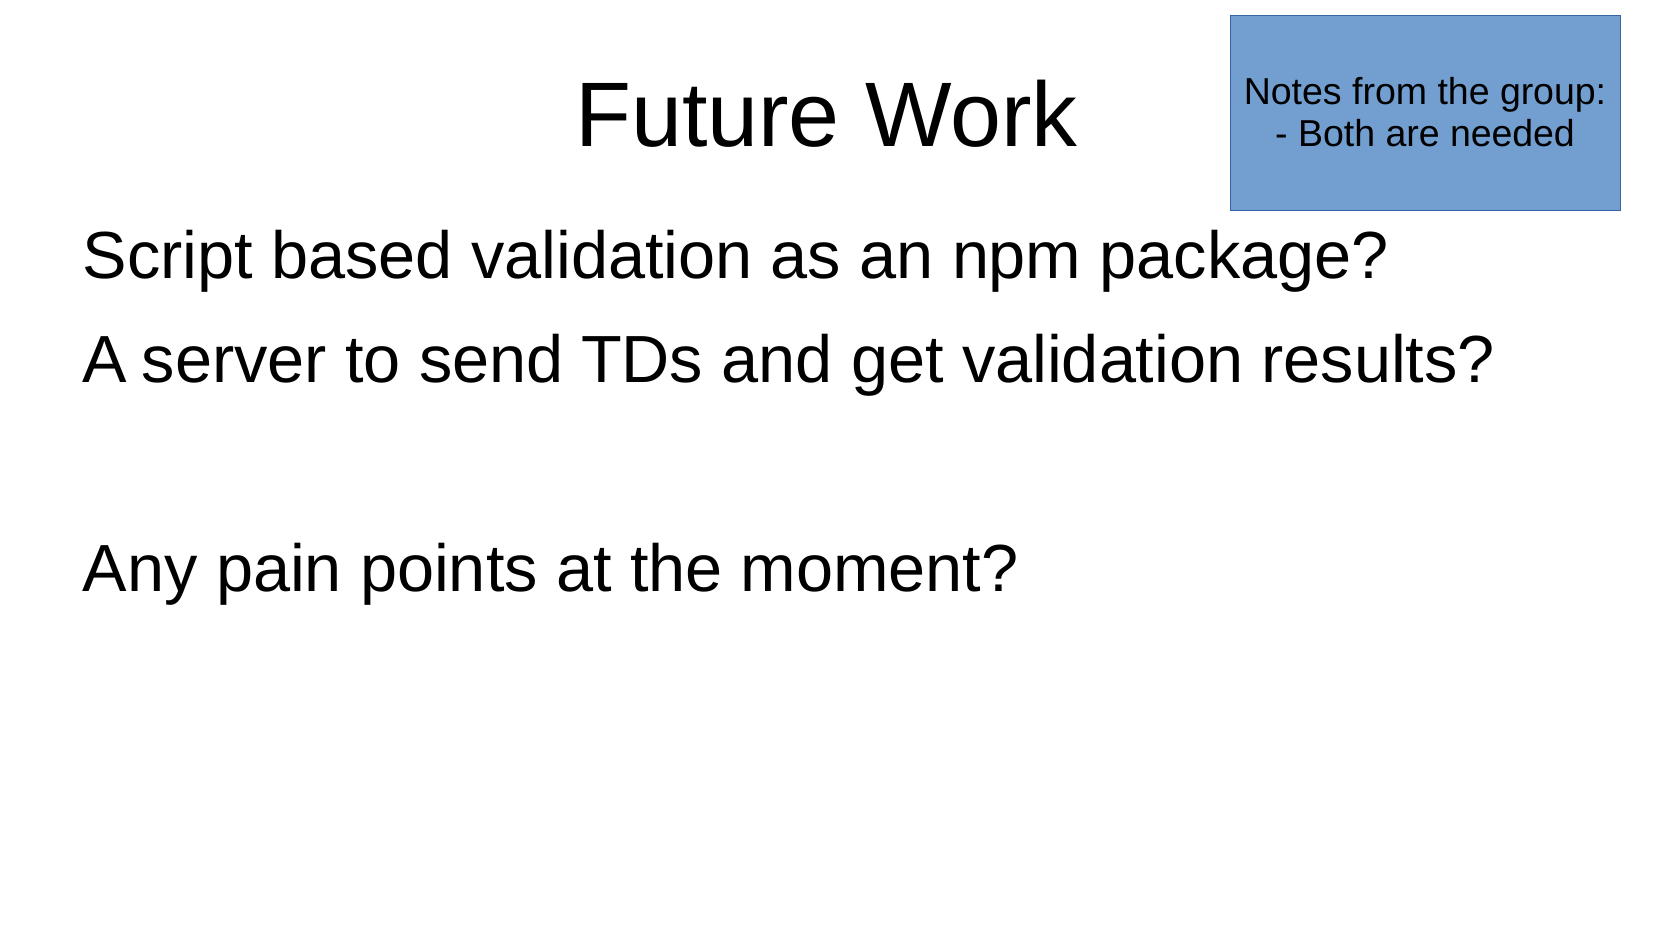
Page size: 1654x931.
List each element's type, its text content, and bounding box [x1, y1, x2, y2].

list Script based validation as an npm package? A server to send TDs and get validation results? Any pain points at the moment? [82, 217, 1571, 758]
title Future Work [82, 37, 1230, 193]
text_box Notes from the group: - Both are needed [1230, 15, 1621, 211]
